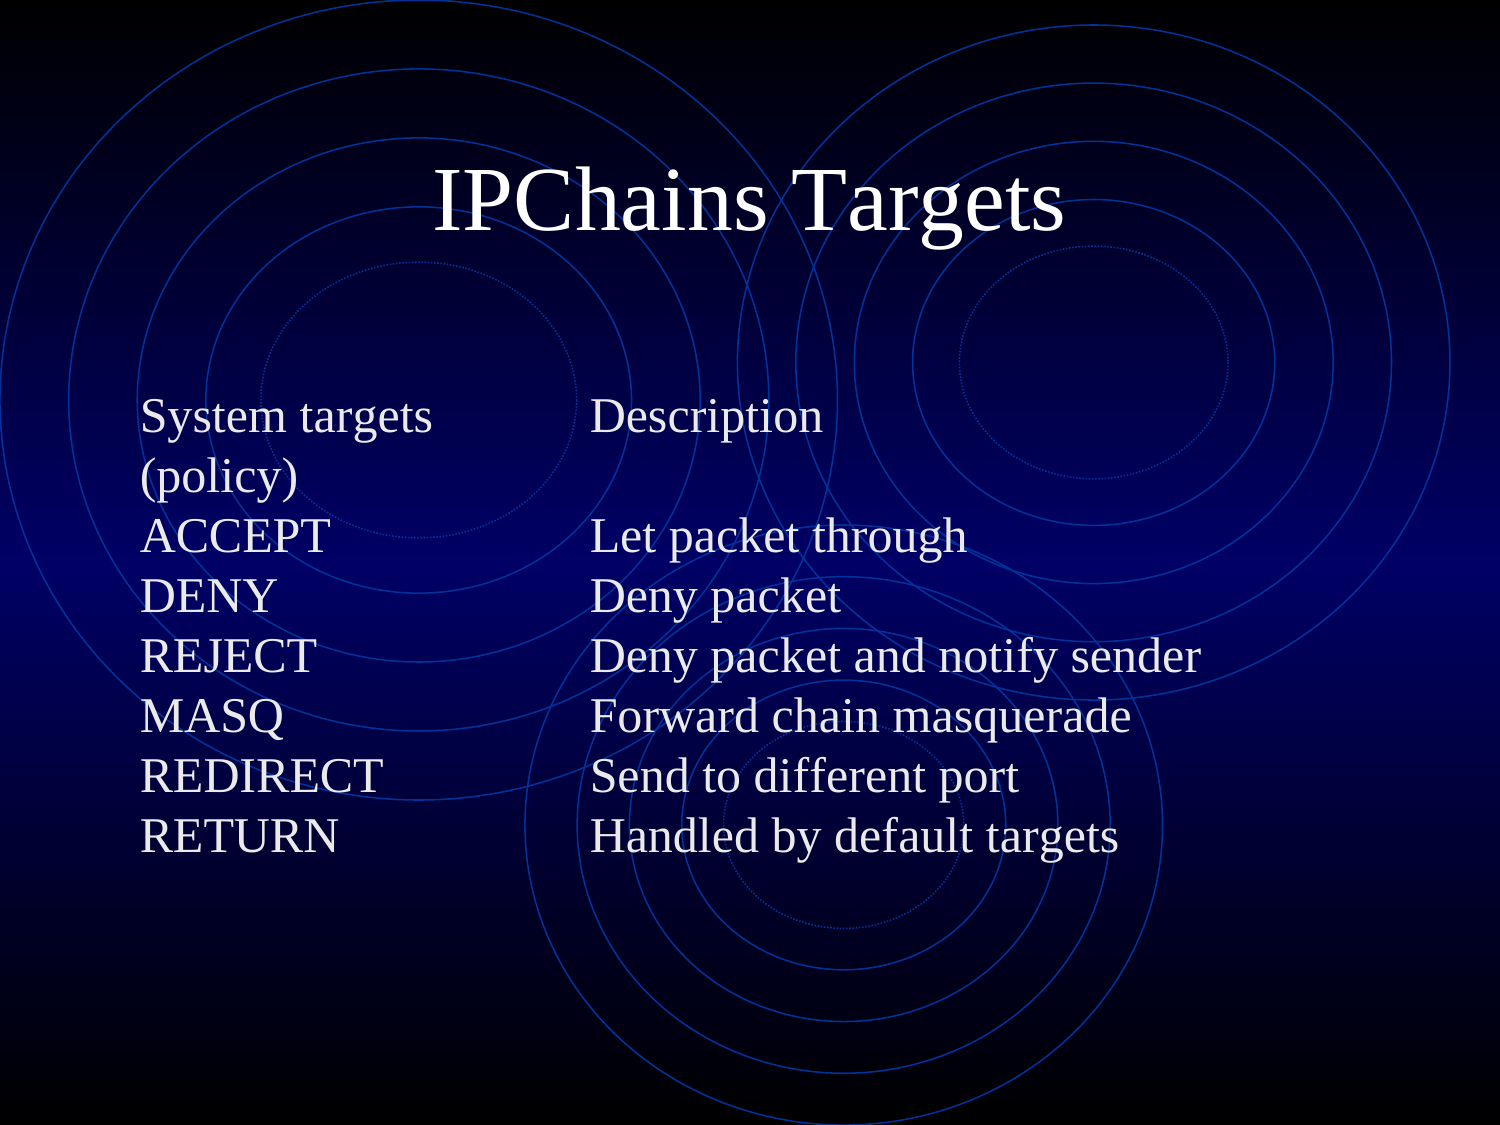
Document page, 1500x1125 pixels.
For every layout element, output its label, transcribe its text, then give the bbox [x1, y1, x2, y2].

text_box System targets Description (policy) ACCEPT Let packet through DENY Deny packet REJECT Deny packet and notify sender MASQ Forward chain masquerade REDIRECT Send to different port RETURN Handled by default targets [125, 375, 1376, 1022]
title IPChains Targets [112, 99, 1388, 288]
